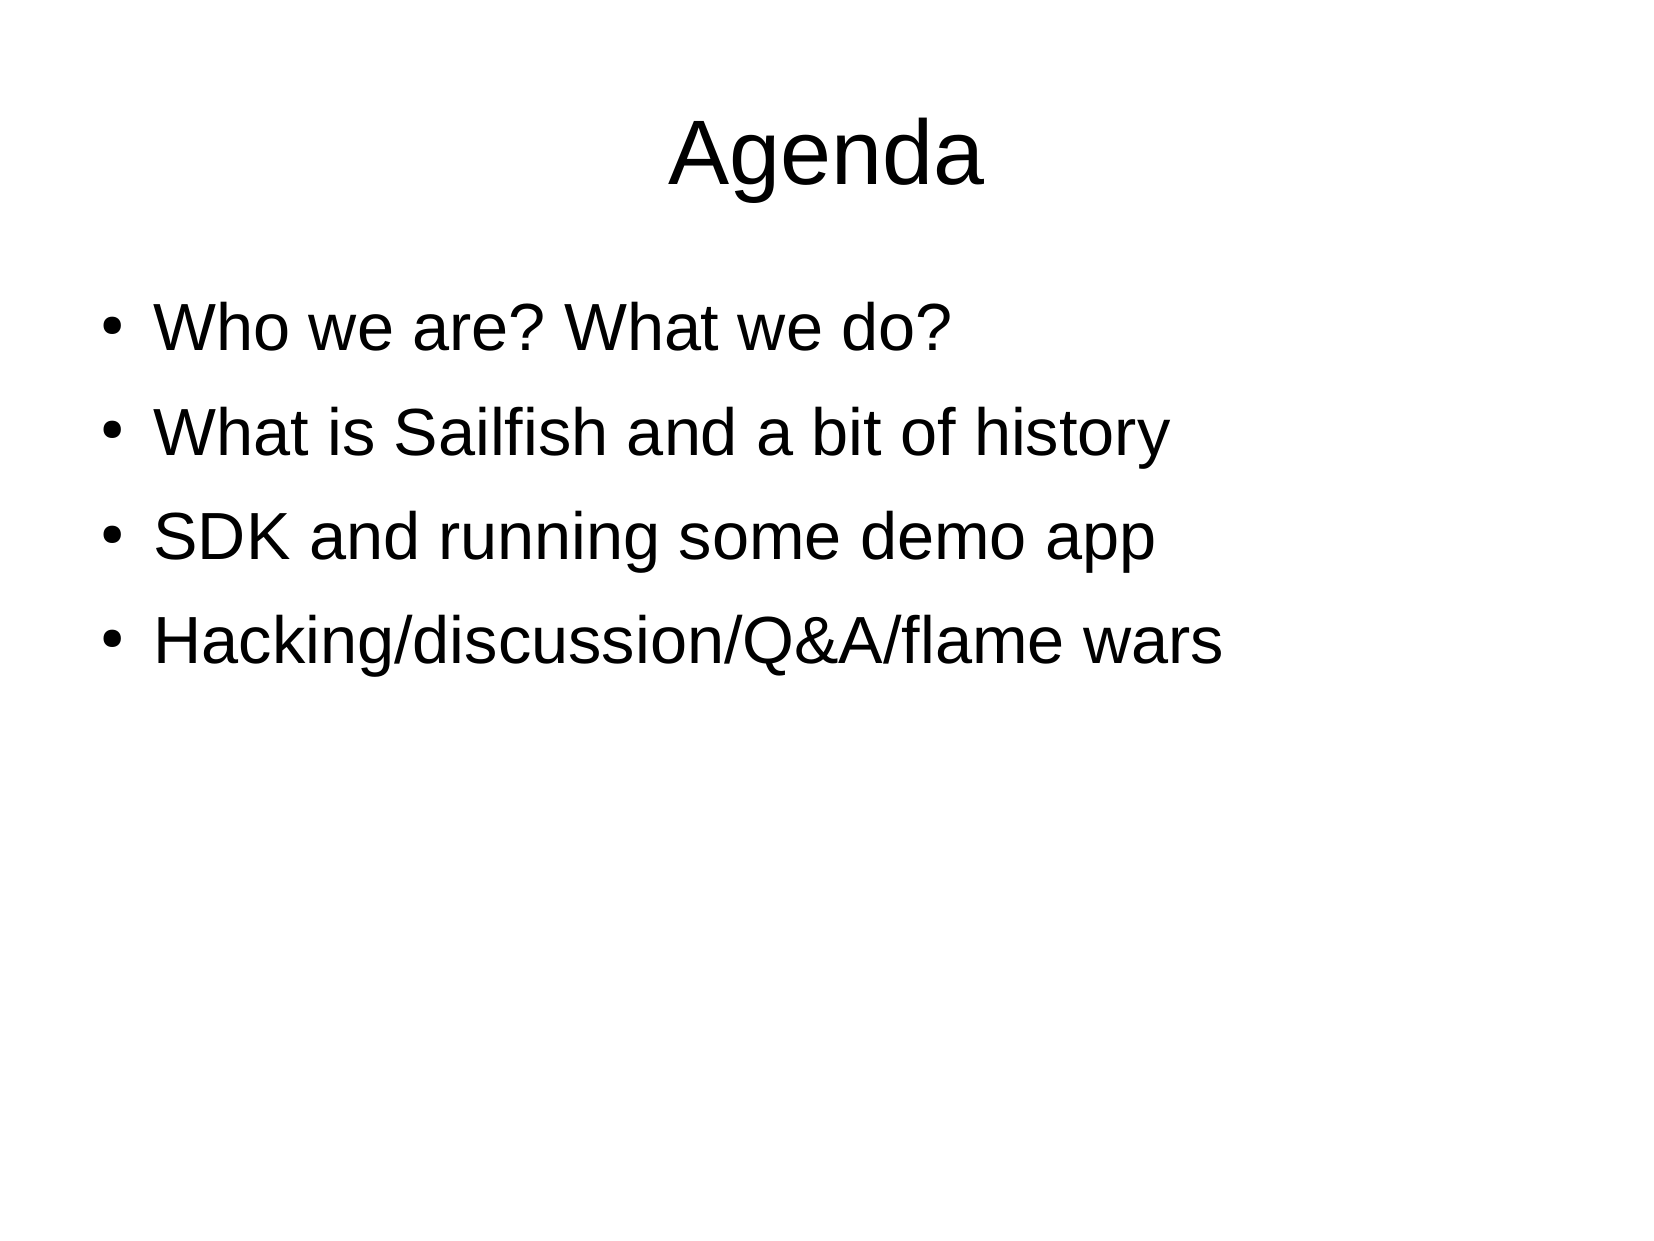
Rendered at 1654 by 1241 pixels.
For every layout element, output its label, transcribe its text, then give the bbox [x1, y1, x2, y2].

title Agenda [82, 49, 1571, 257]
list Who we are? What we do? What is Sailfish and a bit of history SDK and running some demo app Hacking/discussion/Q&A/flame wars [82, 290, 1571, 1010]
